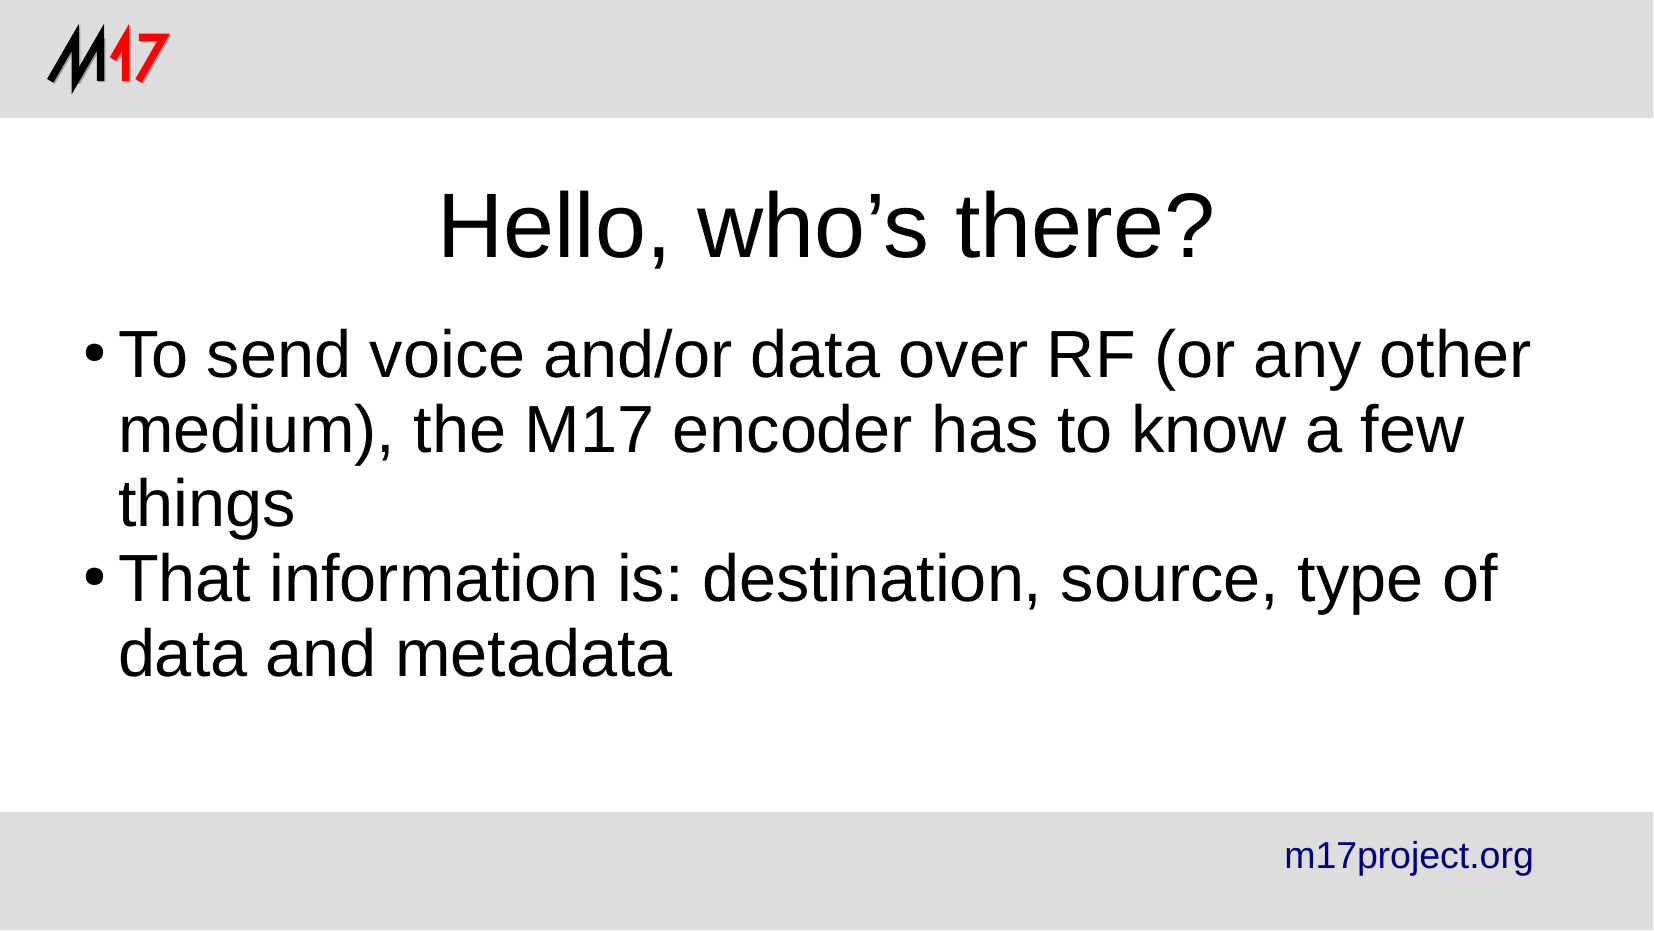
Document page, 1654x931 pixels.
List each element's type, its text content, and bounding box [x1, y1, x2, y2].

picture [39, 16, 178, 102]
subtitle To send voice and/or data over RF (or any other medium), the M17 encoder has to know a few things That information is: destination, source, type of data and metadata [82, 316, 1571, 812]
text_box [0, 812, 1654, 931]
text_box m17project.org [1269, 826, 1654, 897]
text_box [0, 0, 1654, 119]
title Hello, who’s there? [82, 147, 1571, 303]
